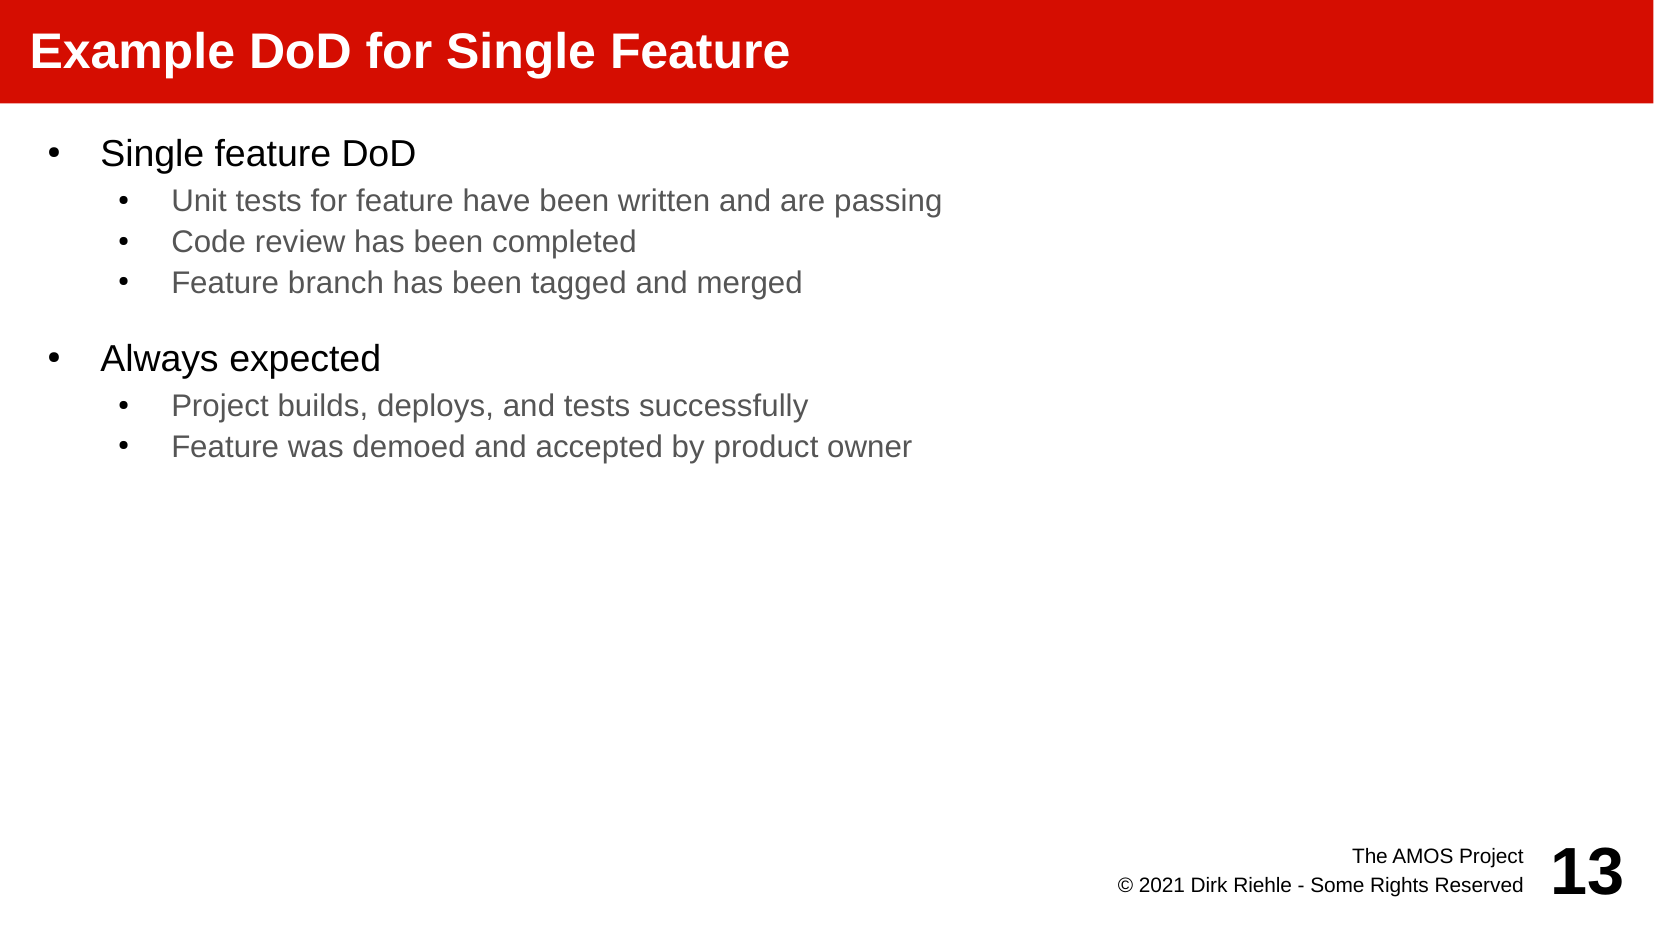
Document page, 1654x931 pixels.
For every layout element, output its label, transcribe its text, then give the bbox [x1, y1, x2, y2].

list Single feature DoD Unit tests for feature have been written and are passing Code review has been completed Feature branch has been tagged and merged Always expected Project builds, deploys, and tests successfully Feature was demoed and accepted by product owner [29, 132, 1625, 813]
title Example DoD for Single Feature [0, 0, 1654, 104]
